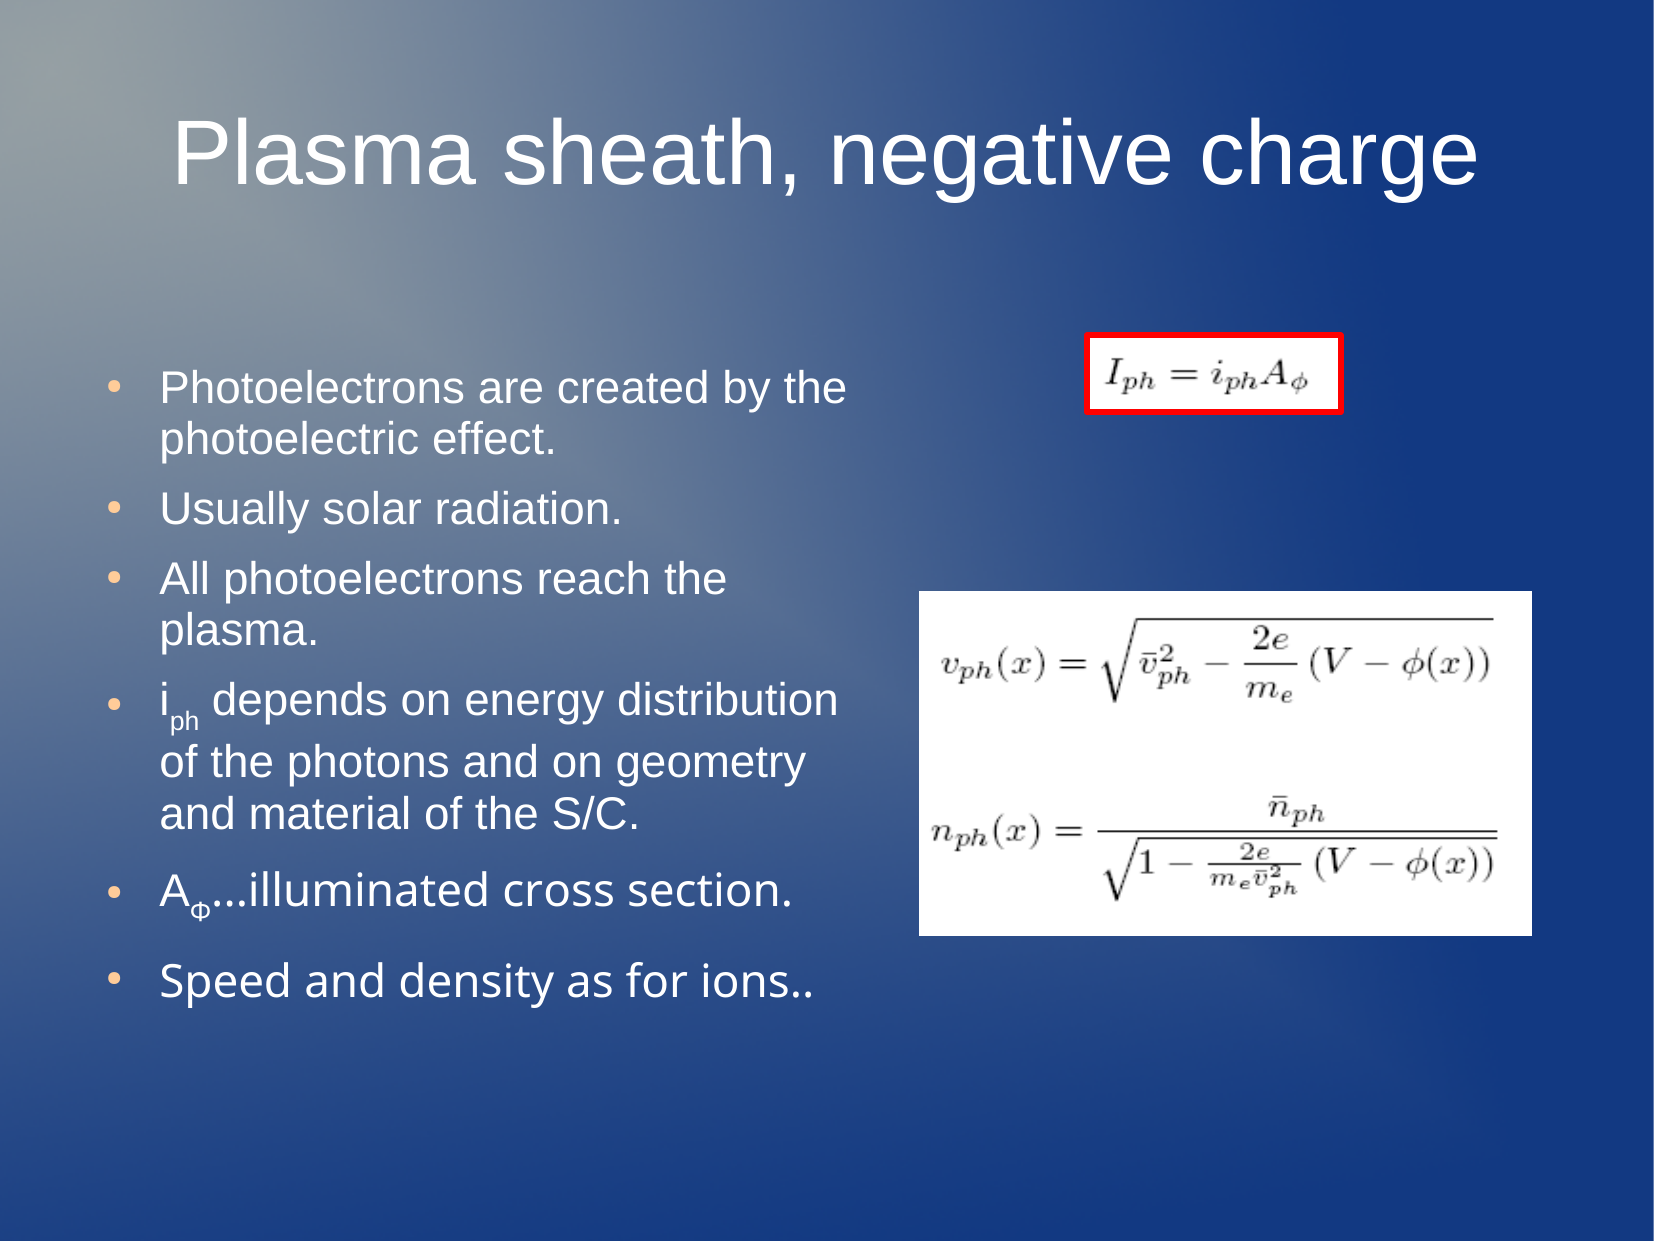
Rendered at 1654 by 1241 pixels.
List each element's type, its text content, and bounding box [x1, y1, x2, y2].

title Plasma sheath, negative charge [82, 49, 1571, 257]
picture [0, 0, 1654, 1241]
list Photoelectrons are created by the photoelectric effect. Usually solar radiation. All photoelectrons reach the plasma. iph depends on energy distribution of the photons and on geometry and material of the S/C. AΦ...illuminated cross section. Speed and density as for ions.. [88, 361, 857, 1152]
